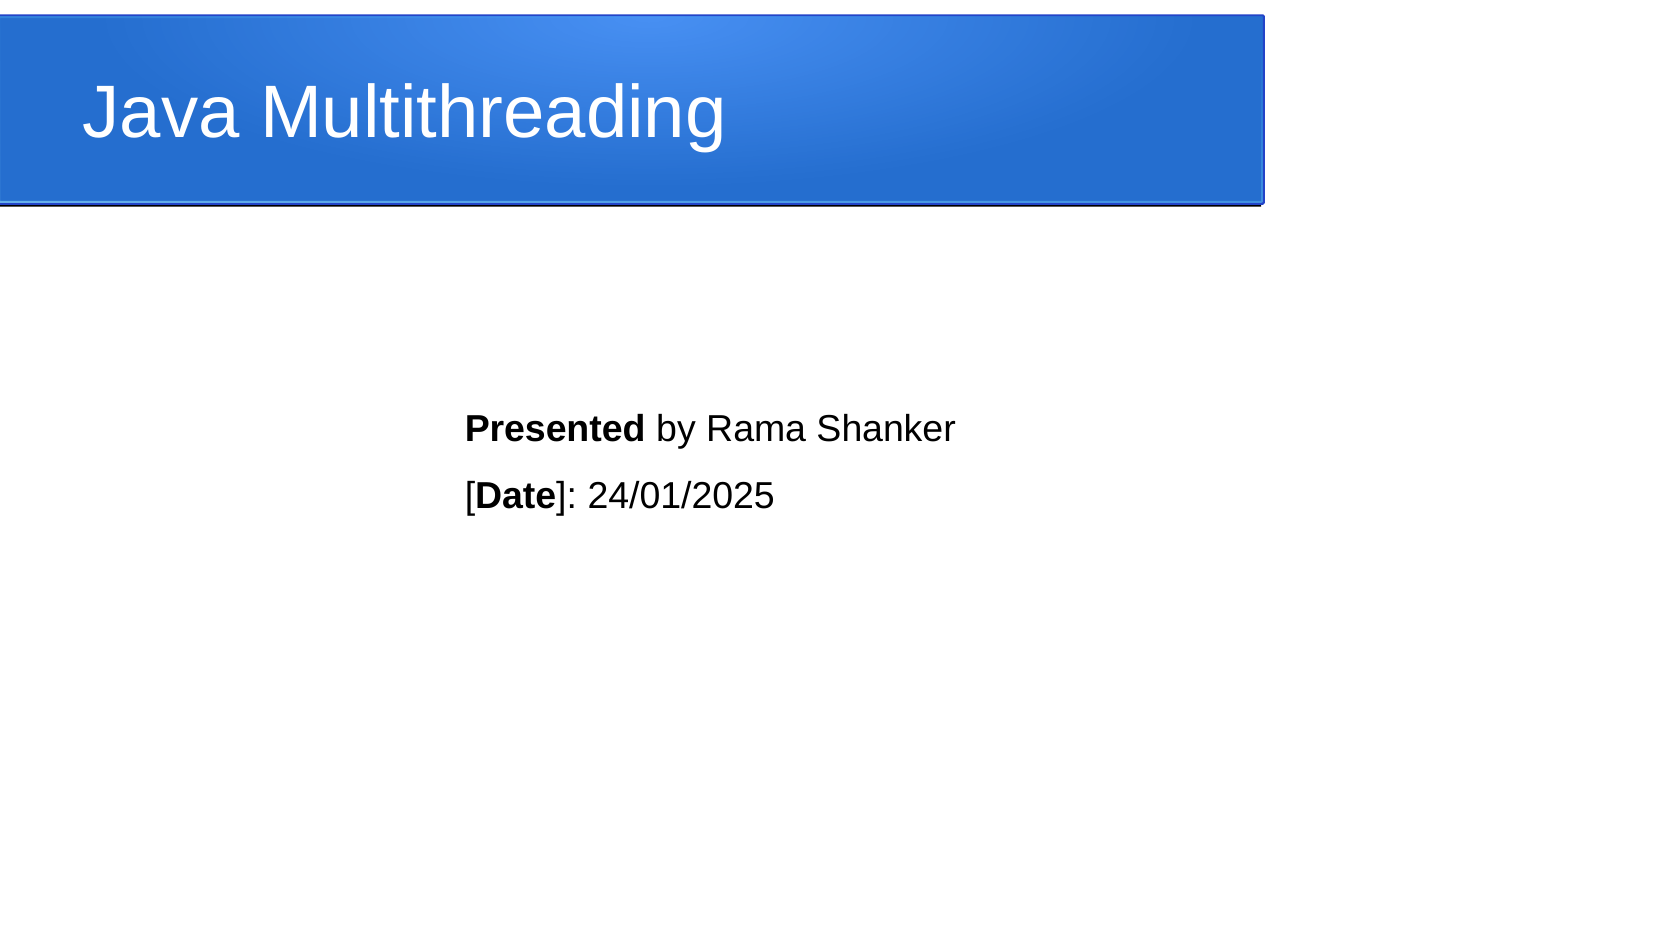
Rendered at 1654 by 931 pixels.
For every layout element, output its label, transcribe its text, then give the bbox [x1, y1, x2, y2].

title Java Multithreading [82, 35, 1235, 189]
text_box Presented by Rama Shanker [Date]: 24/01/2025 [450, 400, 1231, 573]
